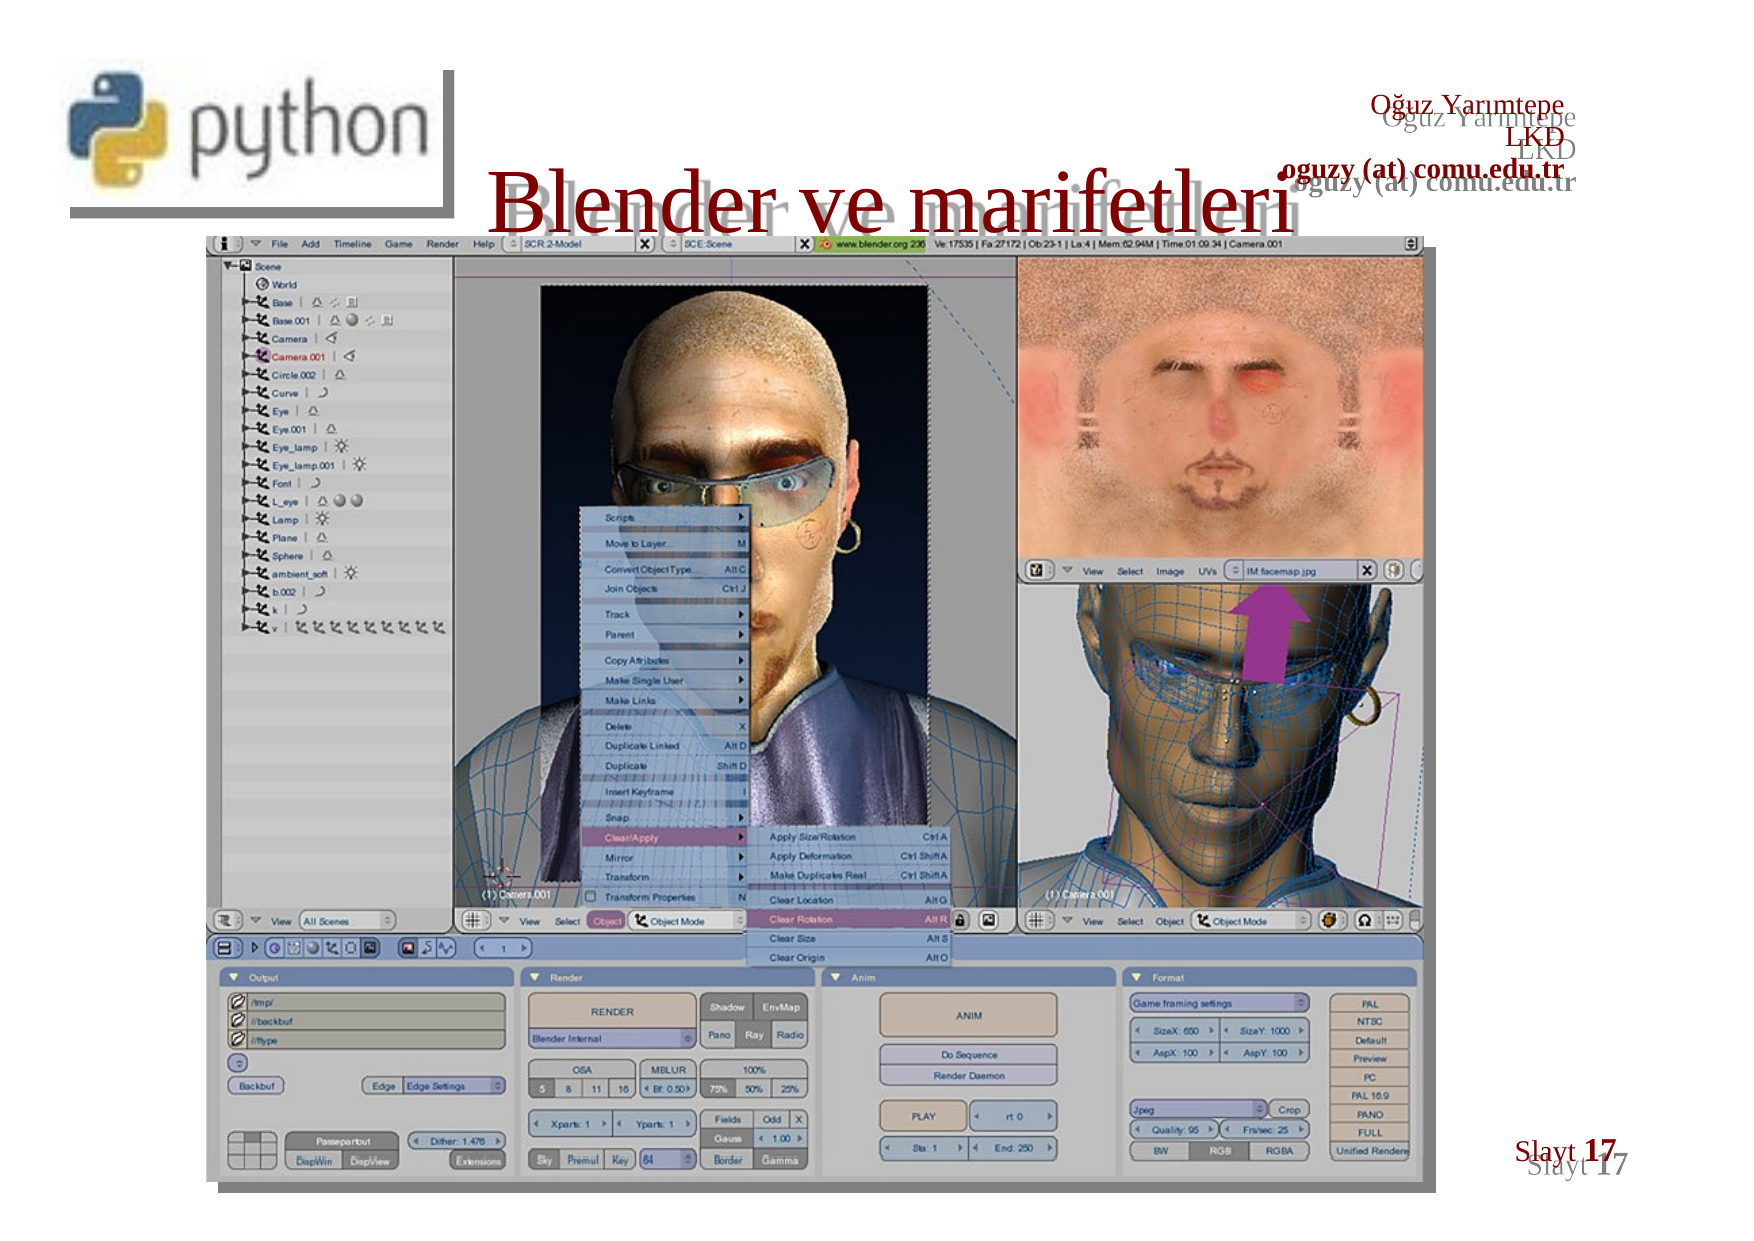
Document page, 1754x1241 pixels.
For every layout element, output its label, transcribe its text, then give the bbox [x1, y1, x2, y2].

picture [59, 58, 443, 207]
title Blender ve marifetleri [147, 131, 1636, 272]
picture [206, 236, 1424, 1182]
